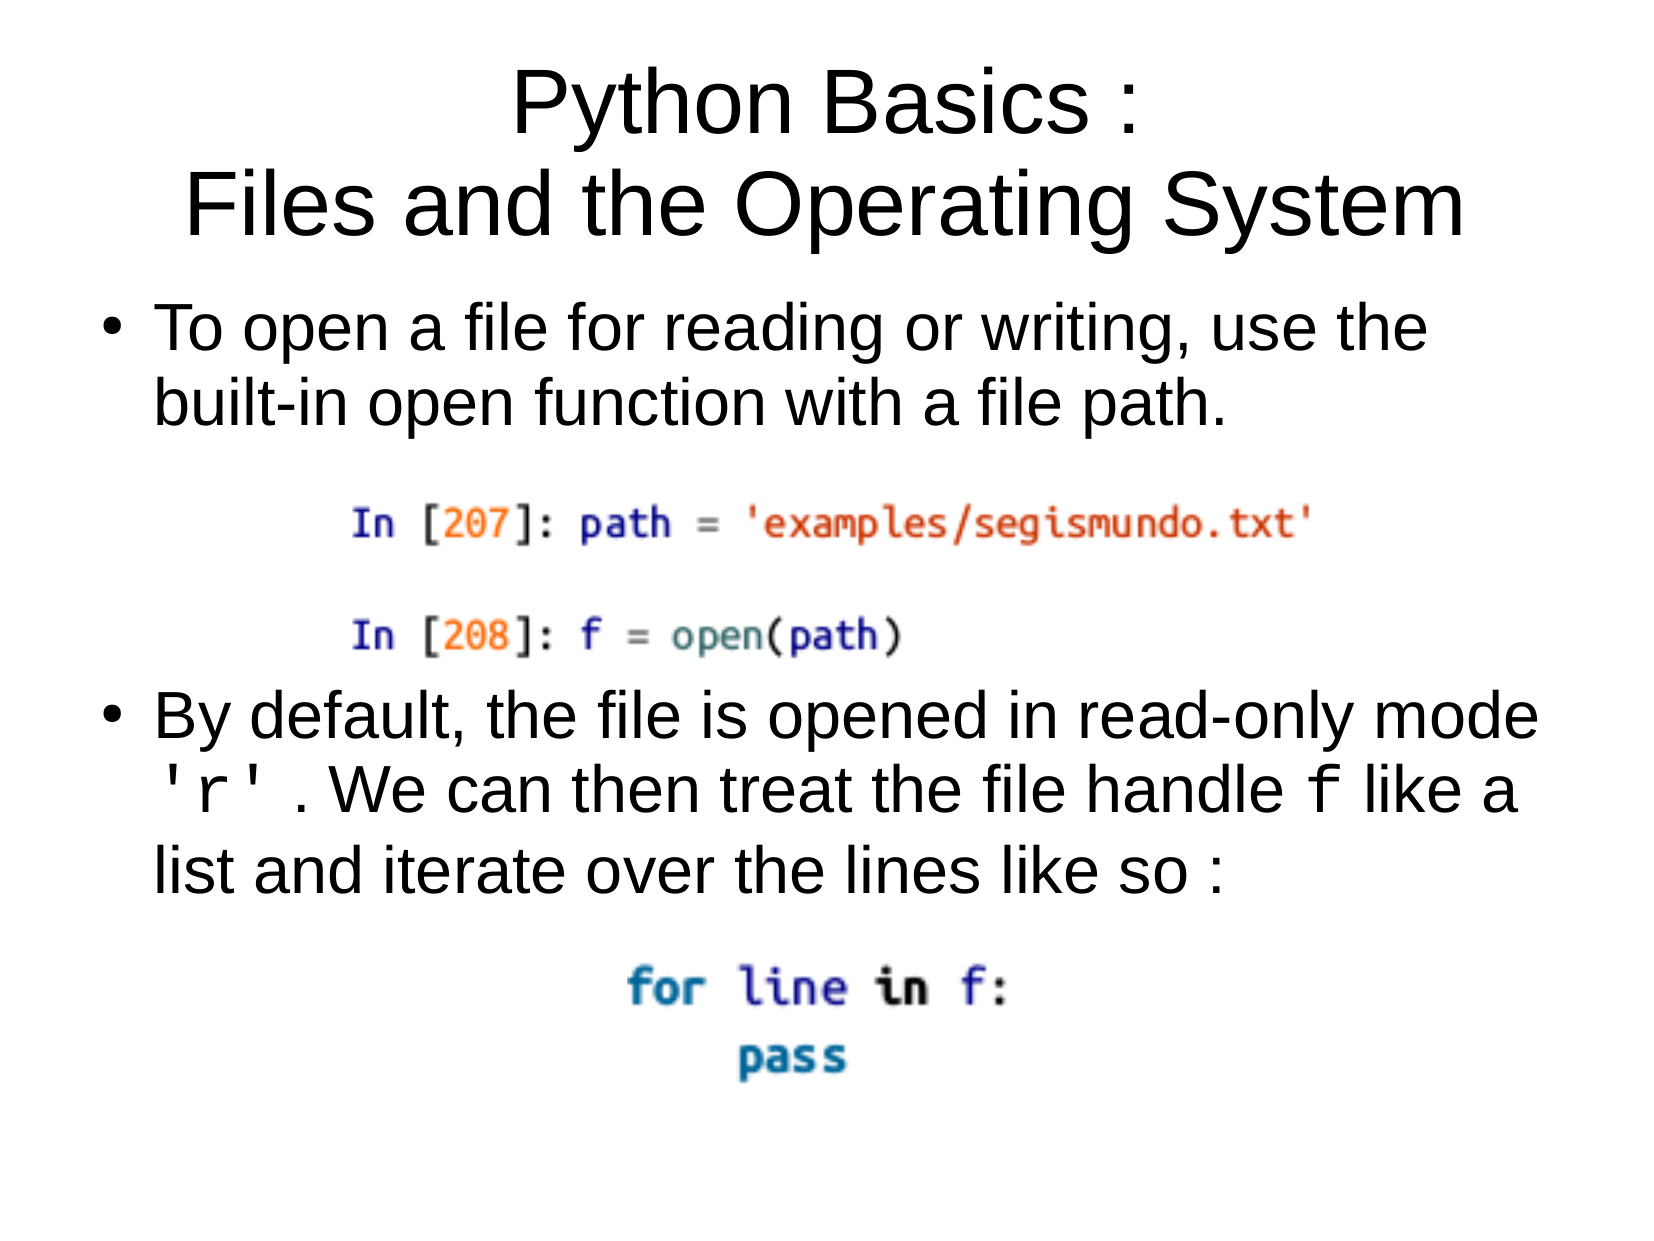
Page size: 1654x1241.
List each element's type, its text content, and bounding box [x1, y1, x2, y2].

list To open a file for reading or writing, use the built-in open function with a file path. By default, the file is opened in read-only mode 'r' . We can then treat the file handle f like a list and iterate over the lines like so : [82, 290, 1571, 1010]
picture [627, 955, 1044, 1104]
title Python Basics : Files and the Operating System [82, 49, 1571, 257]
picture [337, 482, 1329, 681]
